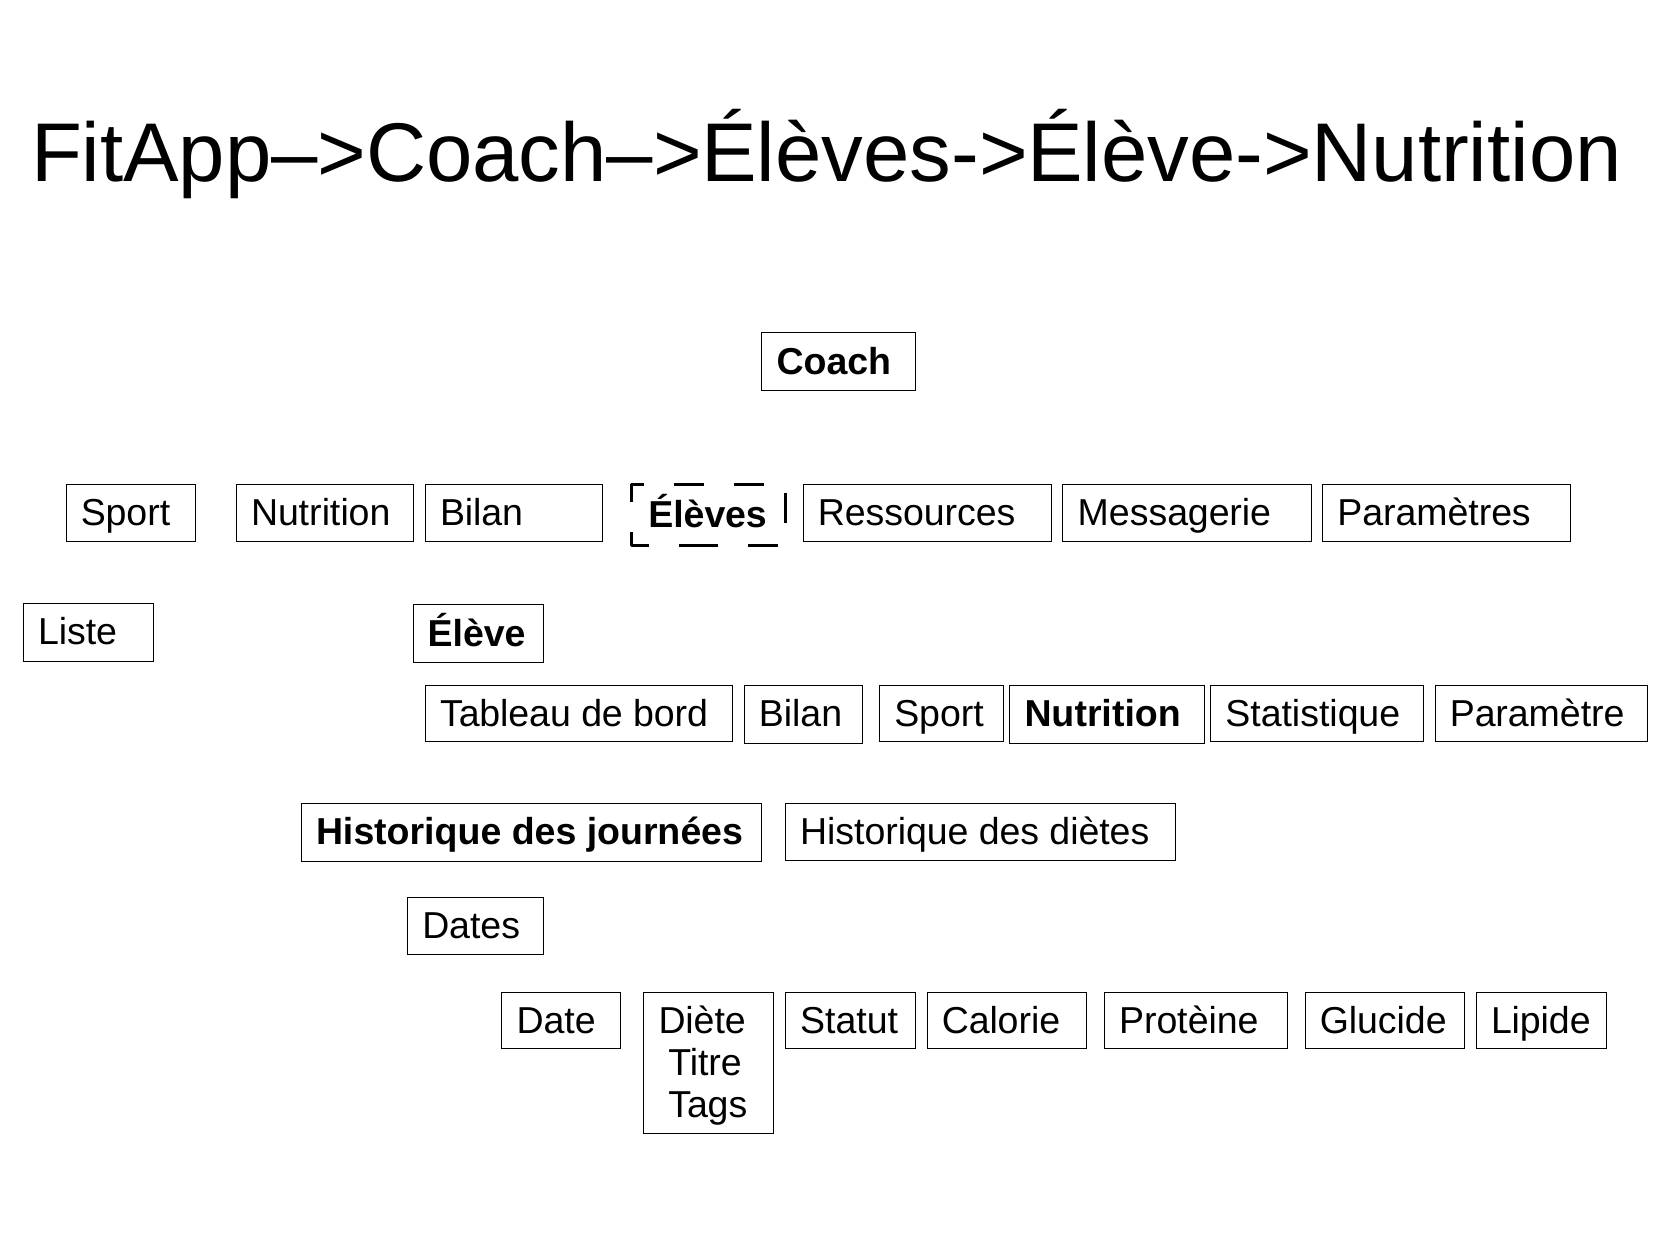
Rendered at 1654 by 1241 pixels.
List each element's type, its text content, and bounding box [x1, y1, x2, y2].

text_box Liste [23, 603, 154, 662]
text_box Bilan [425, 484, 603, 542]
text_box Nutrition [236, 484, 414, 542]
text_box Statistique [1210, 685, 1424, 742]
text_box Protèine [1104, 992, 1288, 1049]
text_box Dates [407, 897, 544, 955]
text_box Coach [761, 332, 916, 391]
text_box Diète Titre Tags [643, 992, 774, 1134]
title FitApp–>Coach–>Élèves->Élève->Nutrition [11, 49, 1642, 257]
text_box Paramètres [1322, 484, 1571, 542]
text_box Glucide [1305, 992, 1465, 1049]
text_box Tableau de bord [425, 685, 733, 742]
text_box Paramètre [1435, 685, 1648, 742]
text_box Calorie [927, 992, 1087, 1049]
text_box Bilan [744, 685, 863, 744]
text_box Sport [879, 685, 1004, 742]
text_box Historique des journées [301, 803, 762, 862]
text_box Statut [785, 992, 916, 1049]
text_box Ressources [803, 484, 1052, 542]
text_box Date [501, 992, 621, 1049]
text_box Élèves [631, 484, 786, 546]
text_box Messagerie [1062, 484, 1312, 542]
text_box Nutrition [1009, 685, 1205, 744]
text_box Sport [66, 484, 196, 542]
text_box Élève [413, 604, 544, 663]
text_box Lipide [1476, 992, 1607, 1049]
text_box Historique des diètes [785, 803, 1176, 861]
